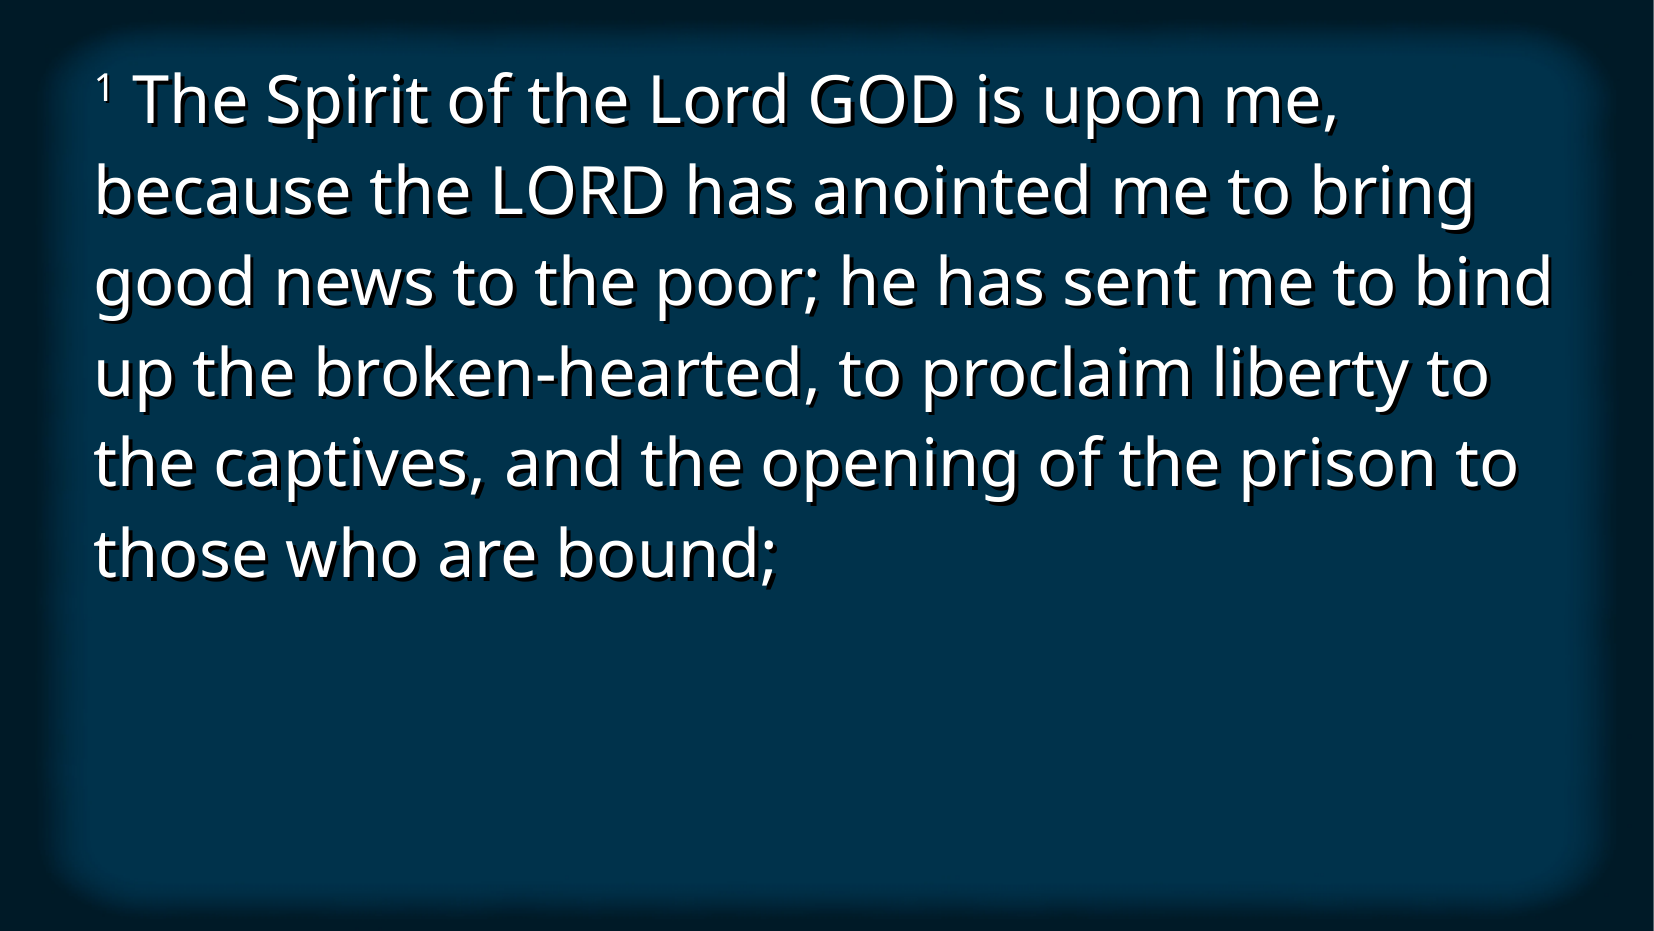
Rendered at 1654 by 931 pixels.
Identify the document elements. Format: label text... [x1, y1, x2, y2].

picture [0, 0, 1654, 931]
text_box 1 The Spirit of the Lord GOD is upon me, because the LORD has anointed me to bring good news to the poor; he has sent me to bind up the broken-hearted, to proclaim liberty to the captives, and the opening of the prison to those who are bound; [60, 45, 1591, 593]
